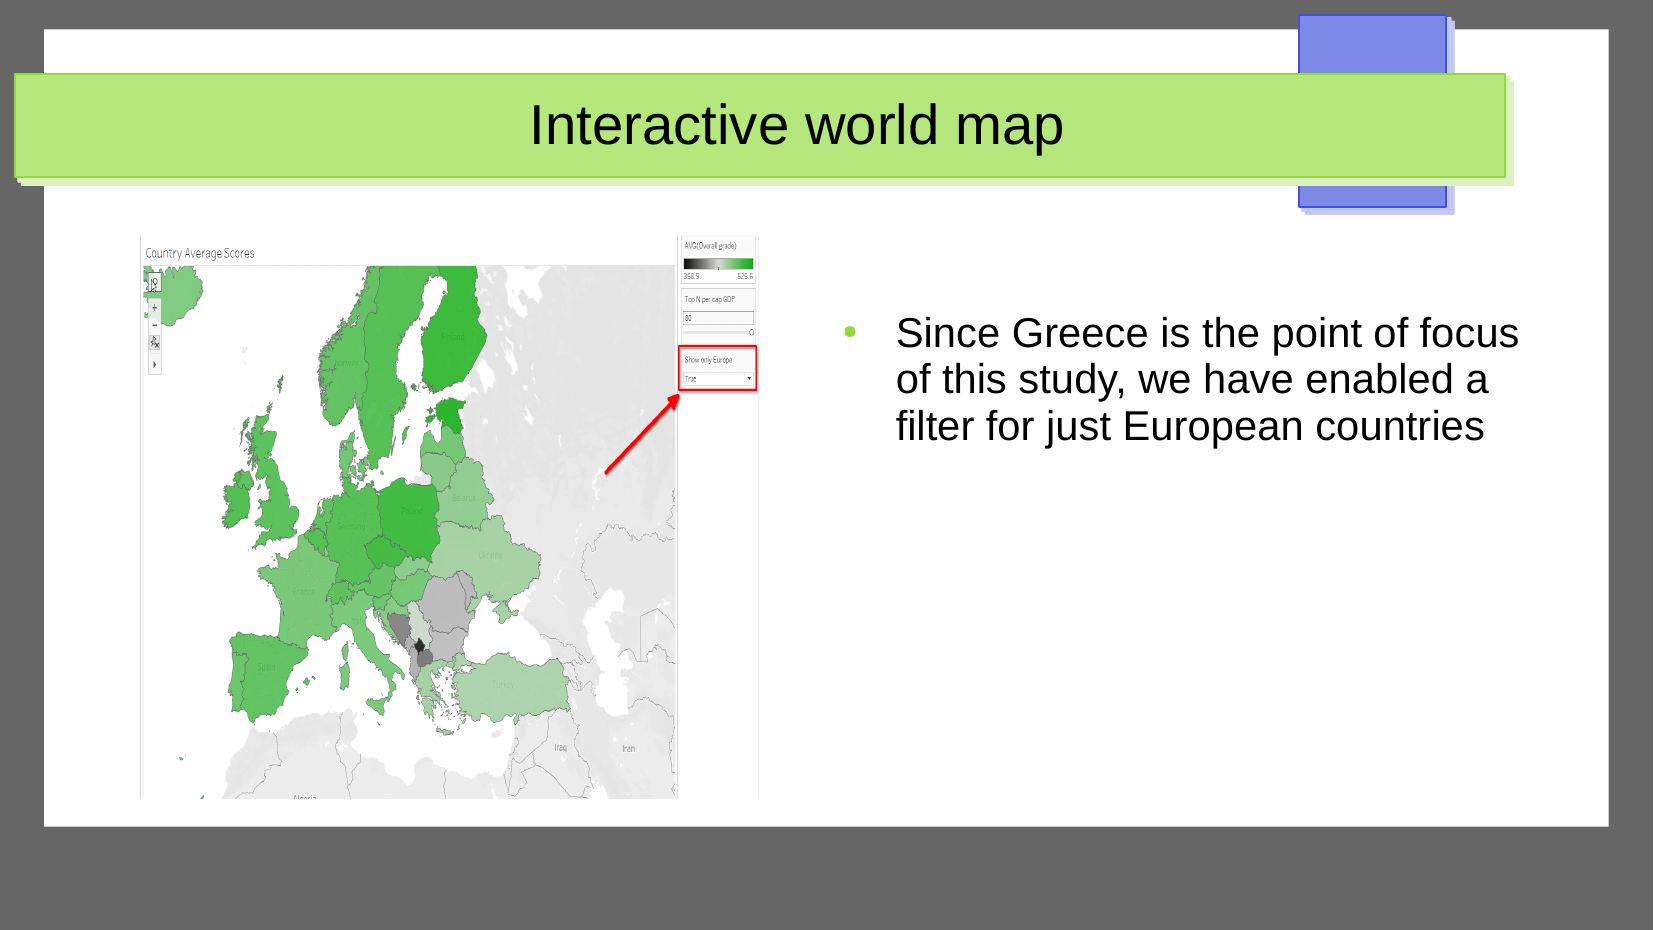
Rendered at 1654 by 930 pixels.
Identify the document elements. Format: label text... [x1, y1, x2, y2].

title Interactive world map [88, 73, 1506, 178]
picture [138, 235, 759, 799]
list Since Greece is the point of focus of this study, we have enabled a filter for just European countries [825, 309, 1546, 901]
